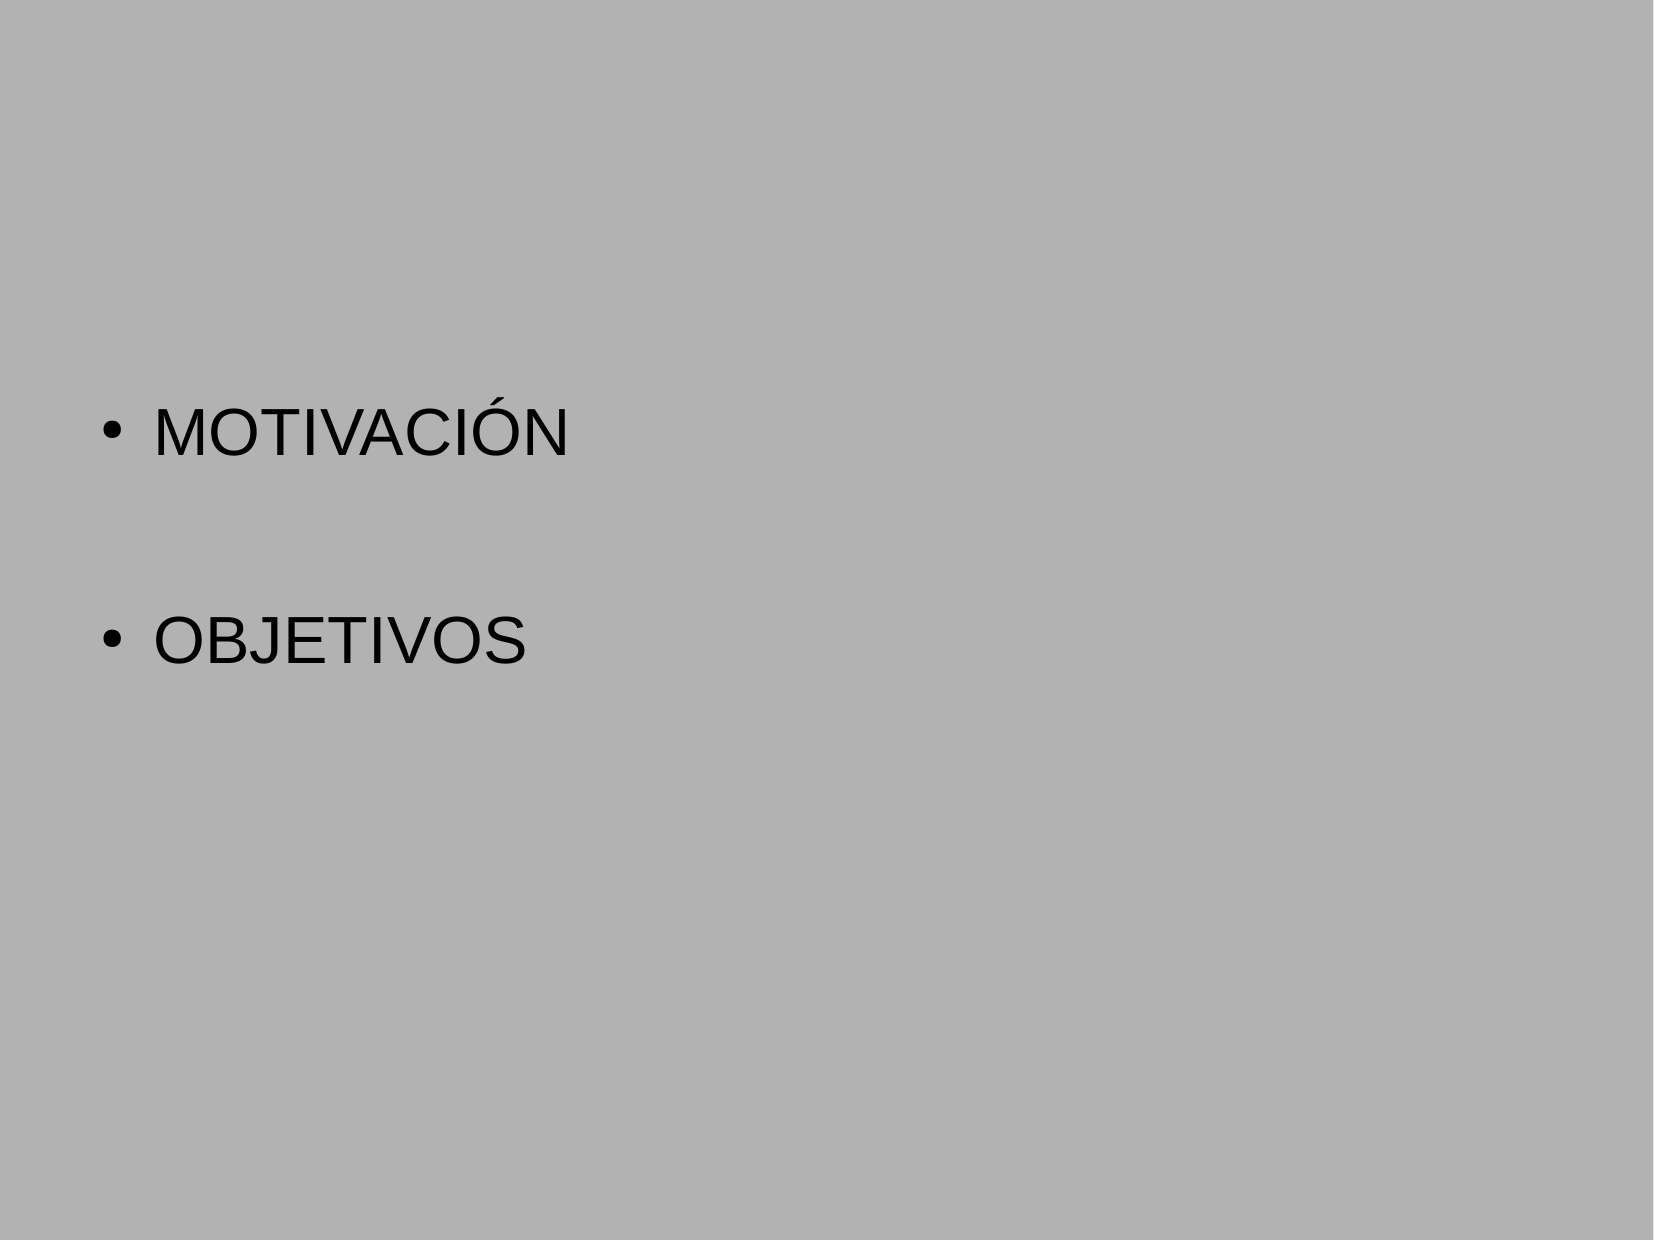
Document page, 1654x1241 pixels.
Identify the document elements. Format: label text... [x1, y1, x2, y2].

list MOTIVACIÓN OBJETIVOS [82, 290, 1571, 1010]
